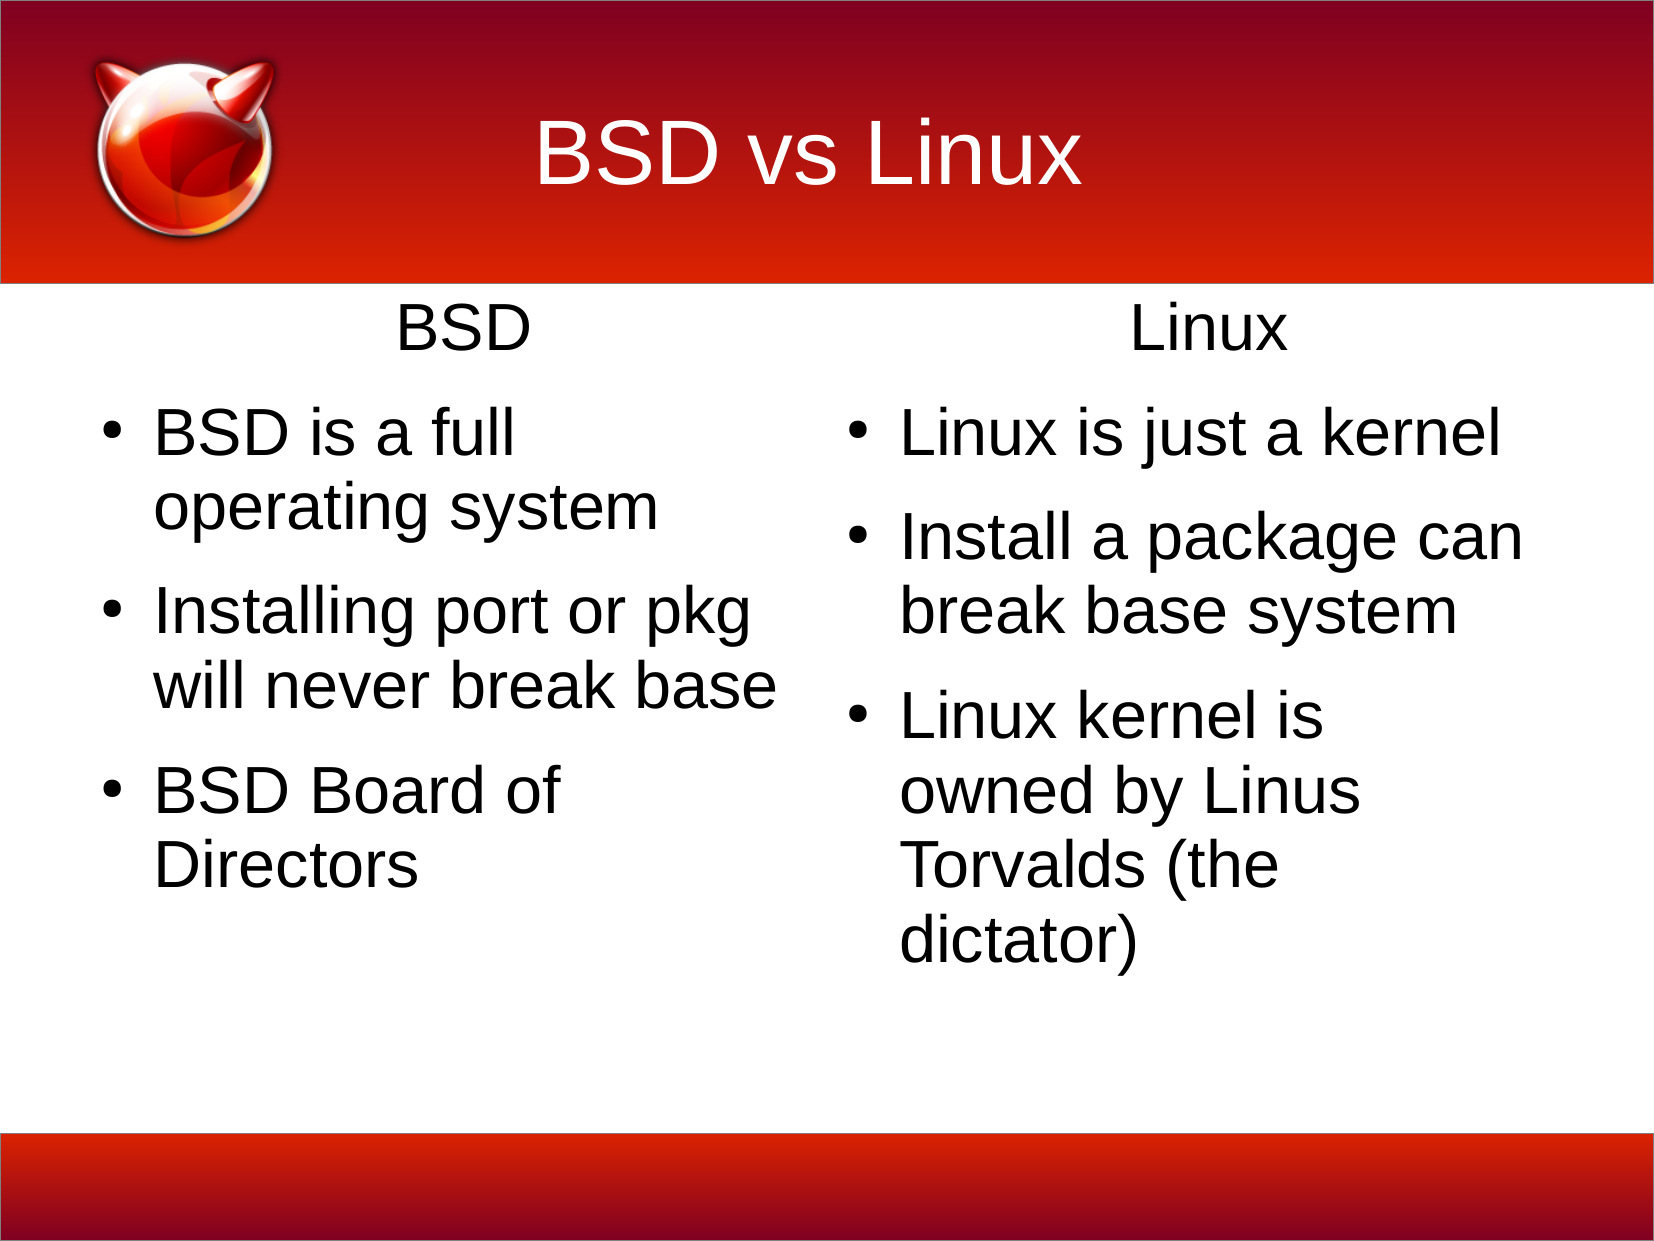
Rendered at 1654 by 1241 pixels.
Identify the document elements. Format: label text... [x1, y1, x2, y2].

list BSD BSD is a full operating system Installing port or pkg will never break base BSD Board of Directors [82, 290, 793, 1010]
title BSD vs Linux [82, 49, 1536, 257]
list Linux Linux is just a kernel Install a package can break base system Linux kernel is owned by Linus Torvalds (the dictator) [828, 290, 1539, 1010]
